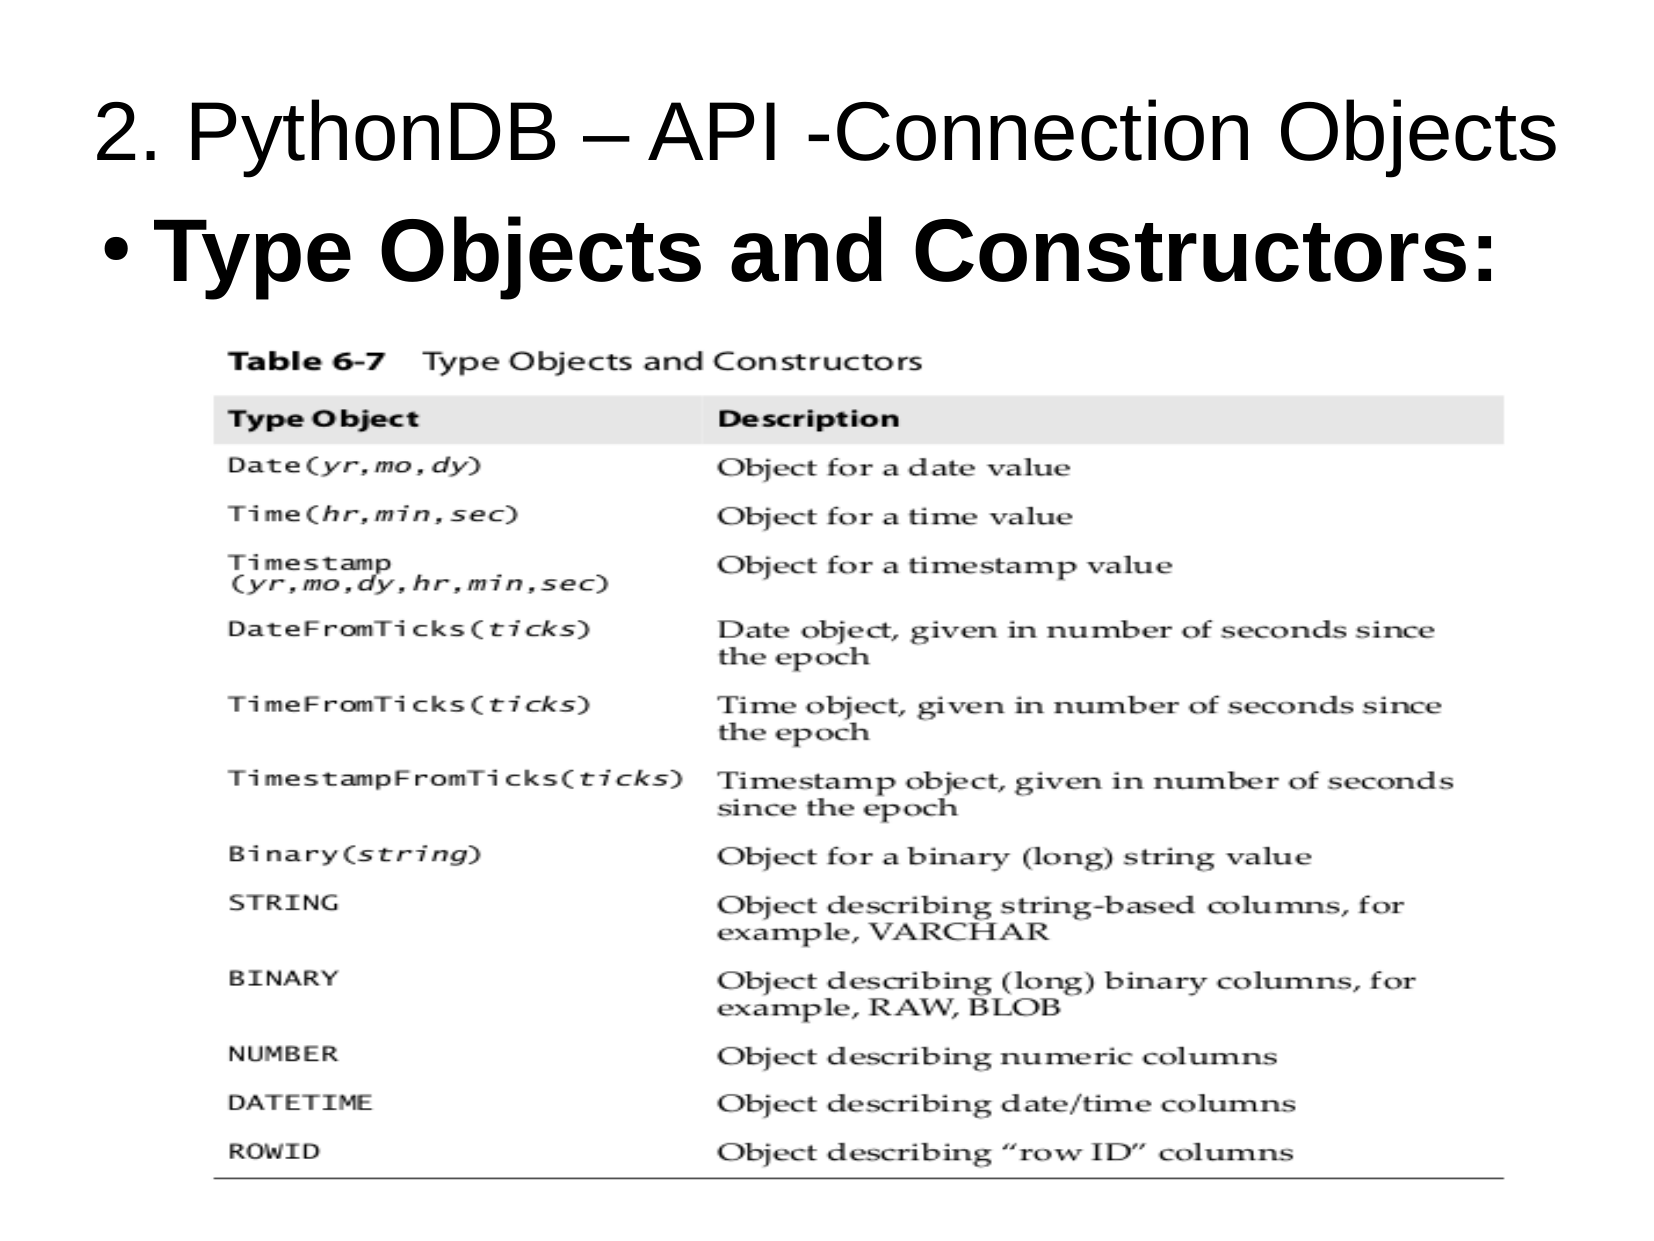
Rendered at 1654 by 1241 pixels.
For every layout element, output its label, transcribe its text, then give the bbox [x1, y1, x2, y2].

picture [153, 330, 1512, 1191]
title 2. PythonDB – API -Connection Objects [82, 62, 1571, 200]
list Type Objects and Constructors: [82, 200, 1607, 1193]
